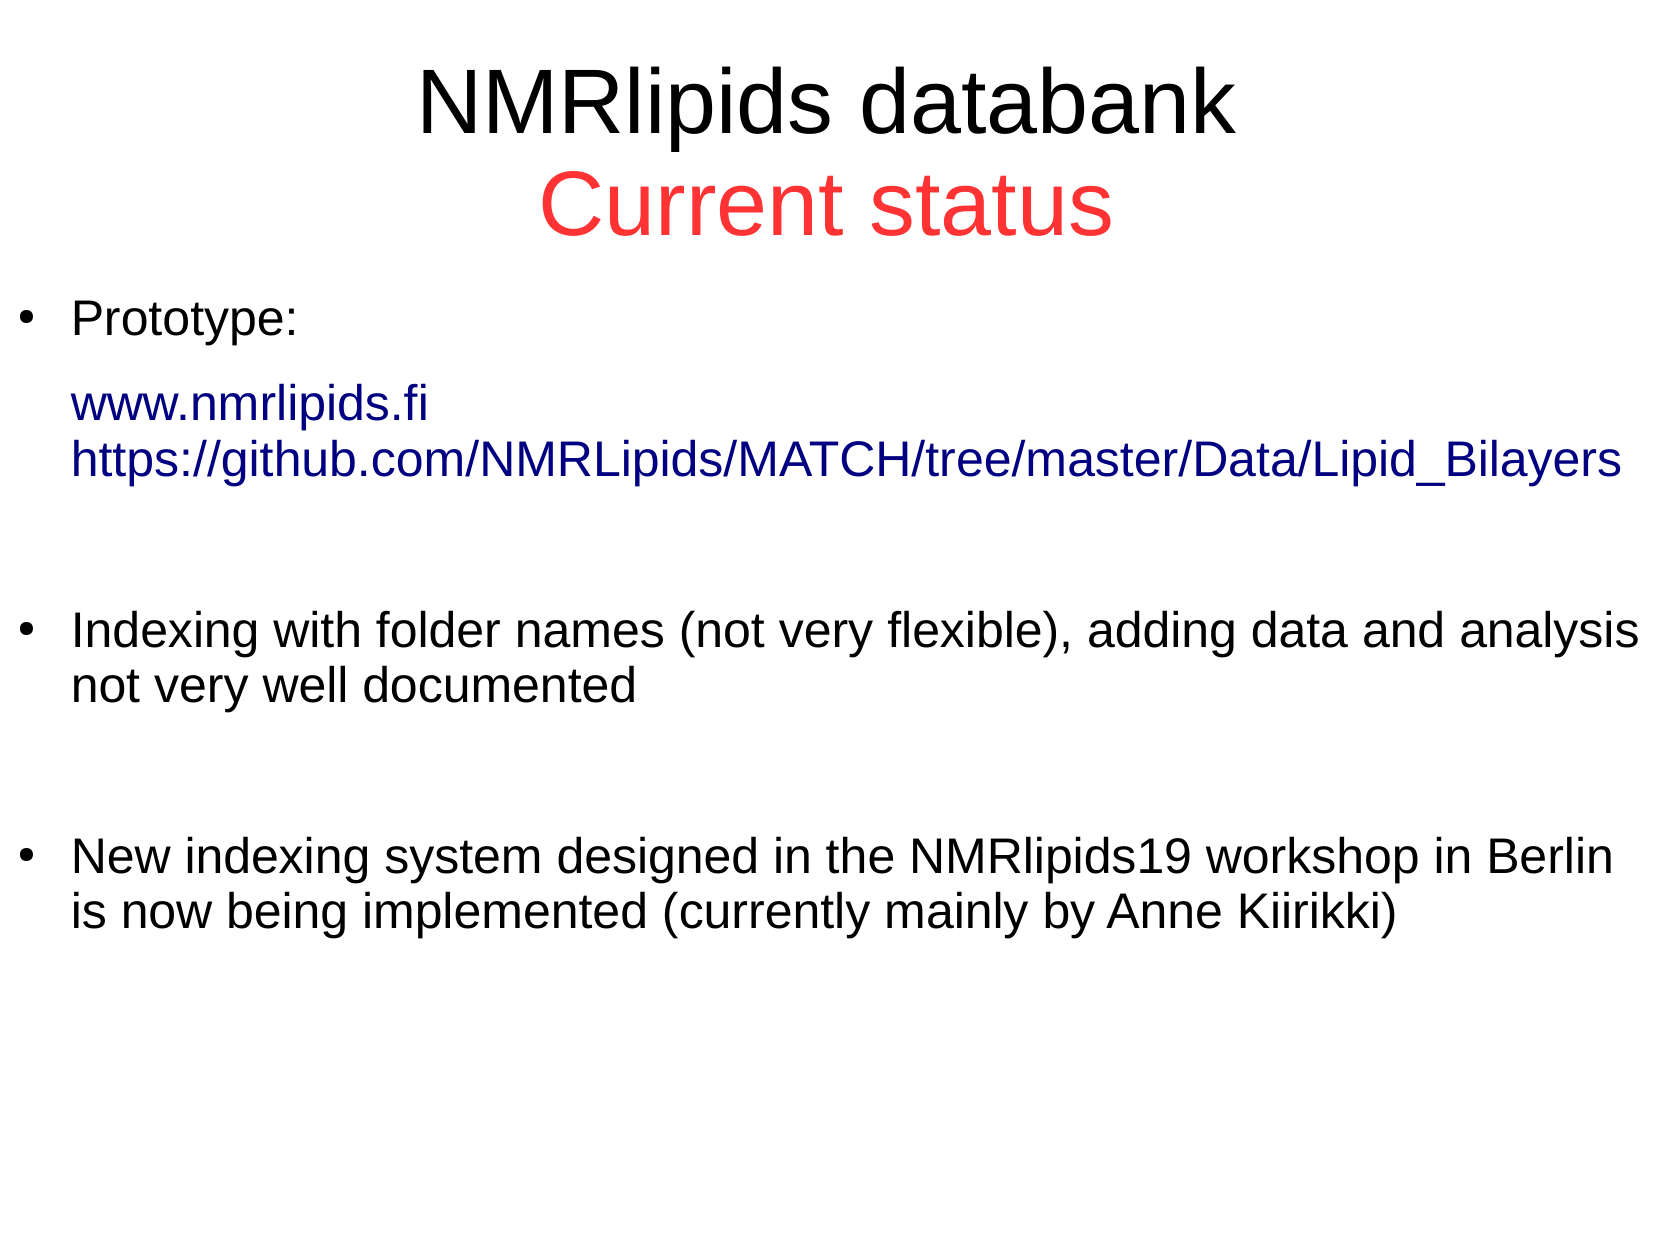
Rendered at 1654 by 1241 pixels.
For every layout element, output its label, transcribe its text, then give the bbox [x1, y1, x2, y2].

title NMRlipids databank Current status [82, 49, 1571, 257]
list Prototype: www.nmrlipids.fi https://github.com/NMRLipids/MATCH/tree/master/Data/Lipid_Bilayers Indexing with folder names (not very flexible), adding data and analysis not very well documented New indexing system designed in the NMRlipids19 workshop in Berlin is now being implemented (currently mainly by Anne Kiirikki) [0, 290, 1651, 1010]
